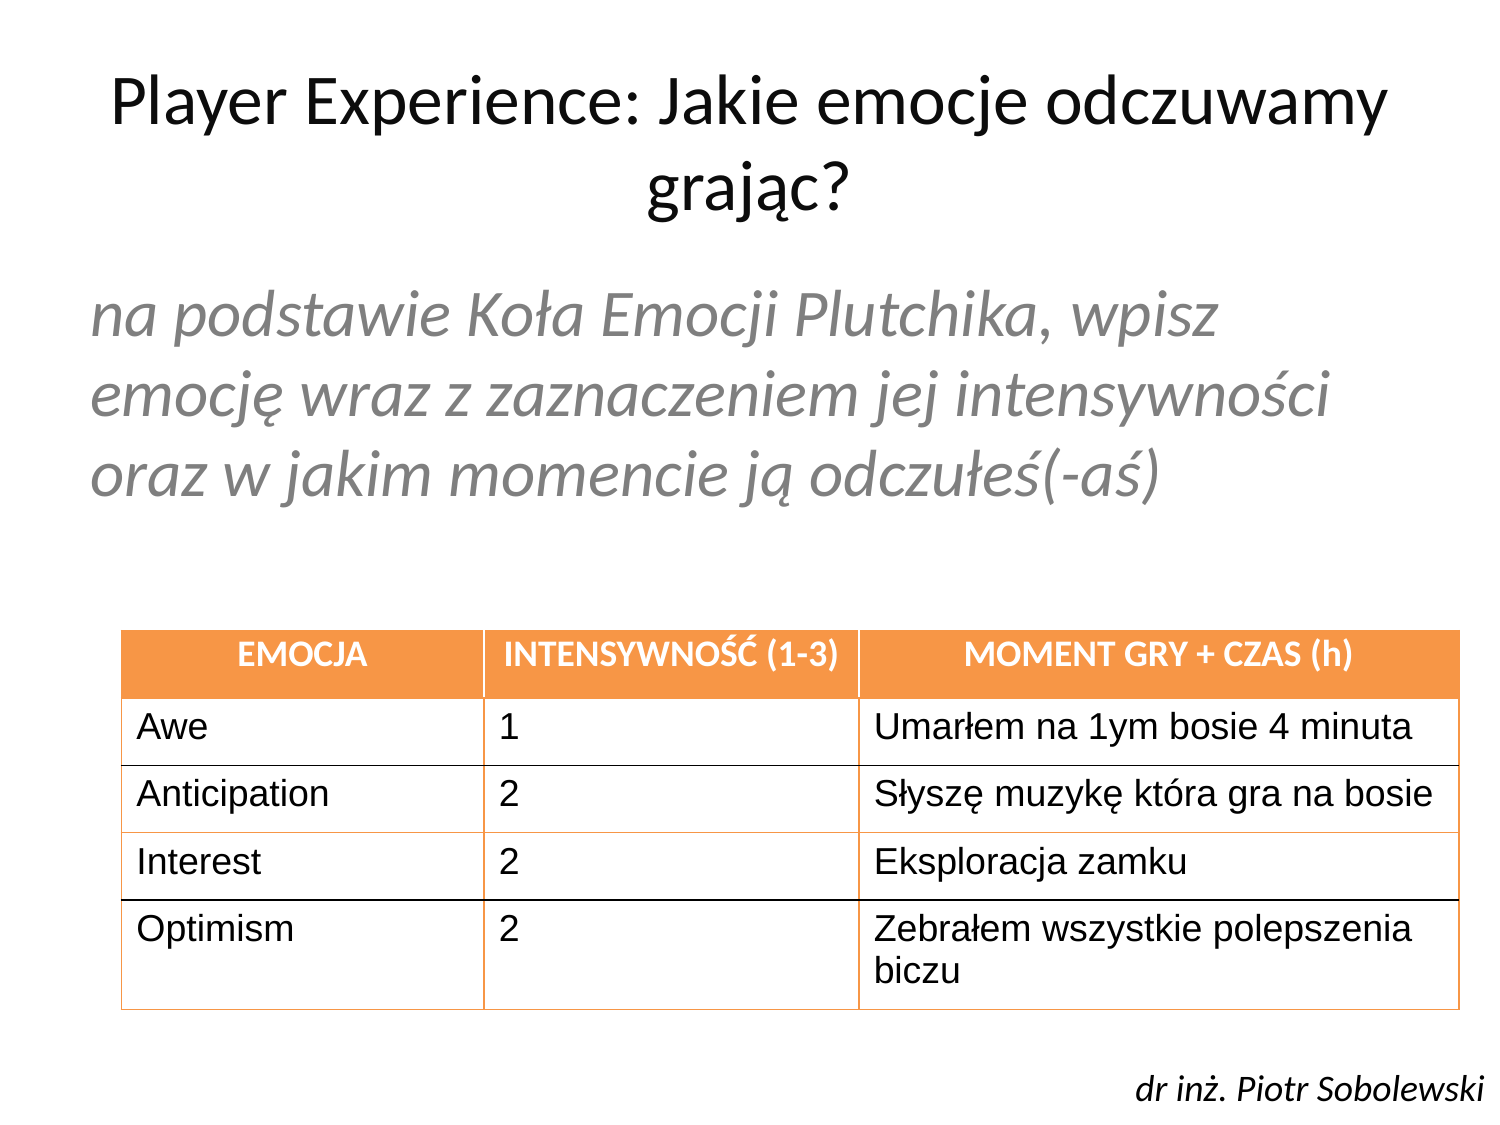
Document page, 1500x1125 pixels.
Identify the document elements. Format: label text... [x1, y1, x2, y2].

table_header EMOCJA [122, 631, 483, 697]
table_cell Interest [122, 833, 483, 899]
table_cell Optimism [122, 901, 483, 1009]
table_cell Umarłem na 1ym bosie 4 minuta [860, 699, 1458, 765]
table_header MOMENT GRY + CZAS (h) [860, 631, 1458, 697]
table_cell 2 [485, 766, 858, 832]
table_cell 1 [485, 699, 858, 765]
table_cell 2 [485, 901, 858, 1009]
table_cell 2 [485, 833, 858, 899]
list na podstawie Koła Emocji Plutchika, wpisz emocję wraz z zaznaczeniem jej intensywności oraz w jakim momencie ją odczułeś(-aś) [75, 262, 1425, 638]
table_cell Awe [122, 699, 483, 765]
table_cell Zebrałem wszystkie polepszenia biczu [860, 901, 1458, 1009]
table_cell Eksploracja zamku [860, 833, 1458, 899]
table_cell Słyszę muzykę która gra na bosie [860, 766, 1458, 832]
title Player Experience: Jakie emocje odczuwamy grając? [75, 45, 1425, 233]
text_box dr inż. Piotr Sobolewski [823, 1049, 1500, 1125]
table_header INTENSYWNOŚĆ (1-3) [485, 631, 858, 697]
table_cell Anticipation [122, 766, 483, 832]
